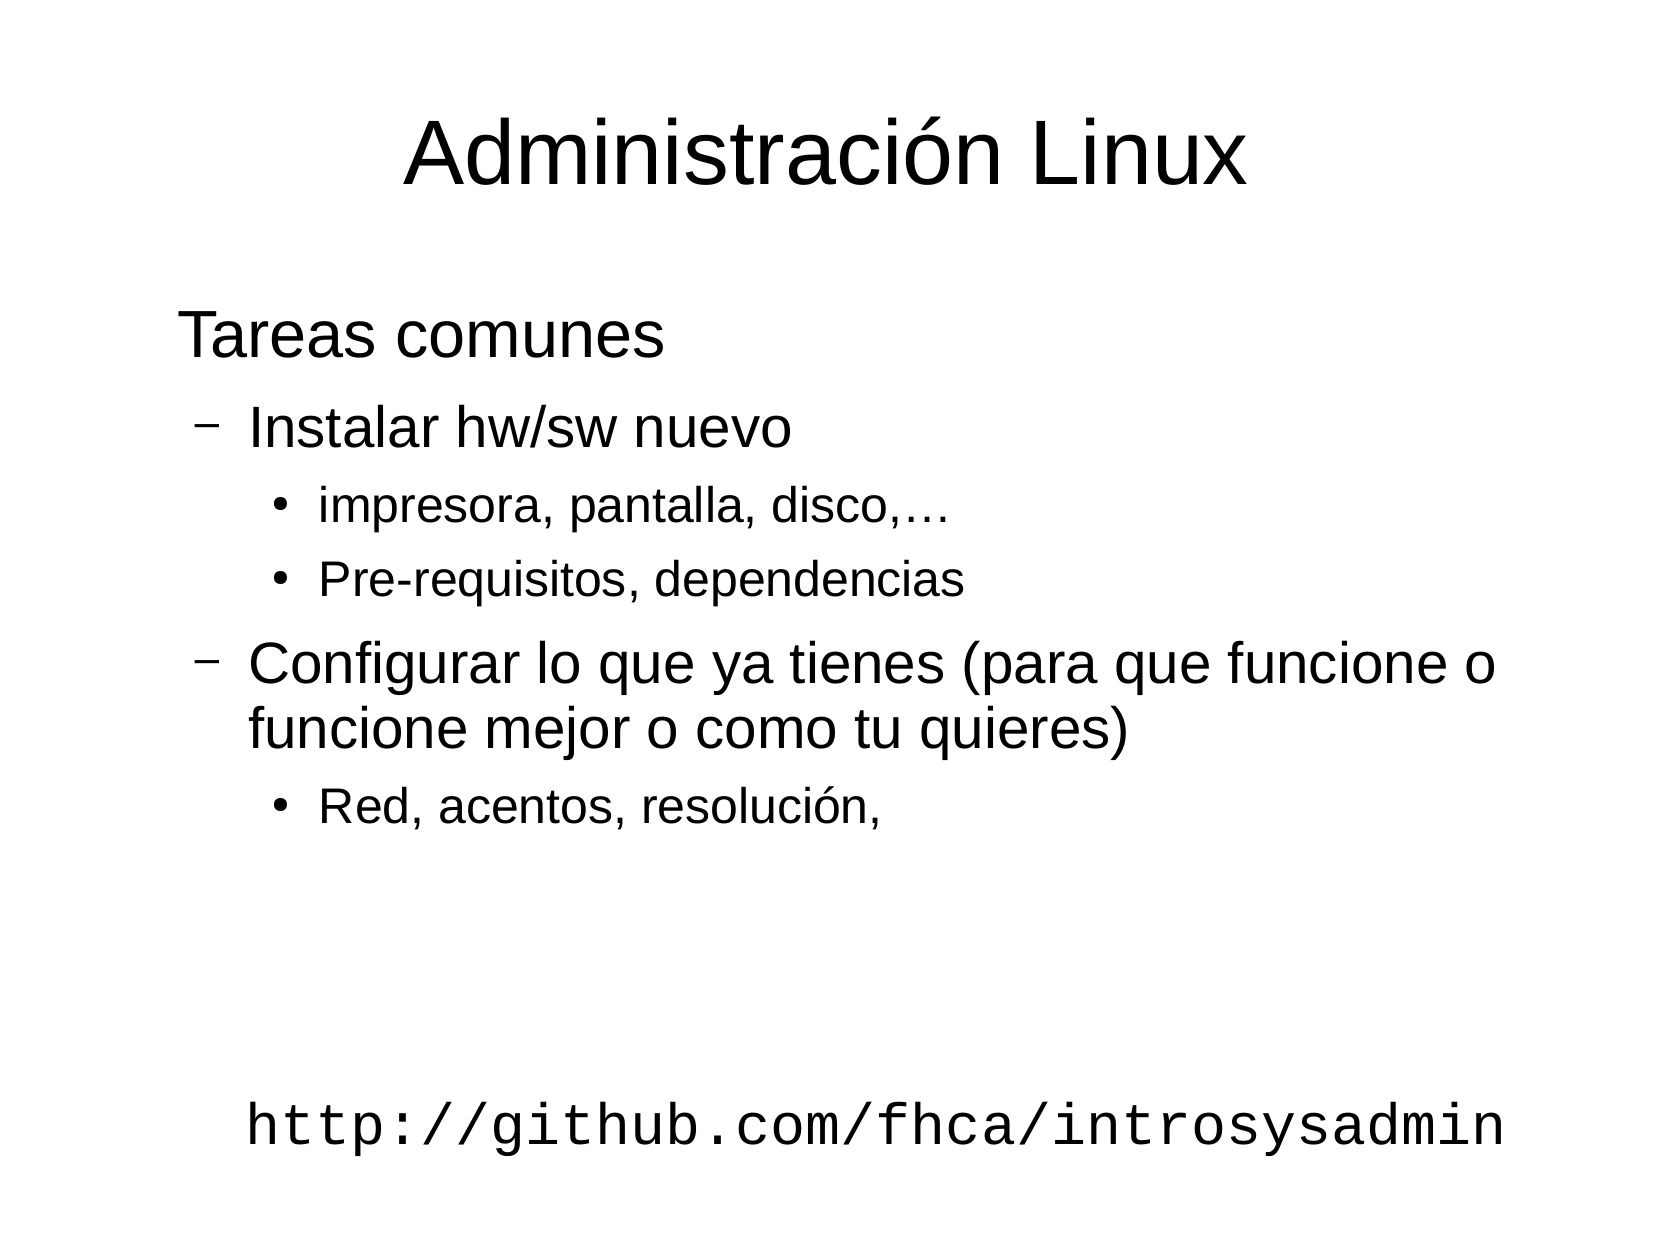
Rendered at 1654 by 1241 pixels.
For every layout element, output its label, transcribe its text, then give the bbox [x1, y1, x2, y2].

text_box http://github.com/fhca/introsysadmin [69, 1096, 1536, 1170]
title Administración Linux [82, 49, 1571, 257]
list Tareas comunes Instalar hw/sw nuevo impresora, pantalla, disco,… Pre-requisitos, dependencias Configurar lo que ya tienes (para que funcione o funcione mejor o como tu quieres) Red, acentos, resolución, [106, 296, 1595, 1016]
